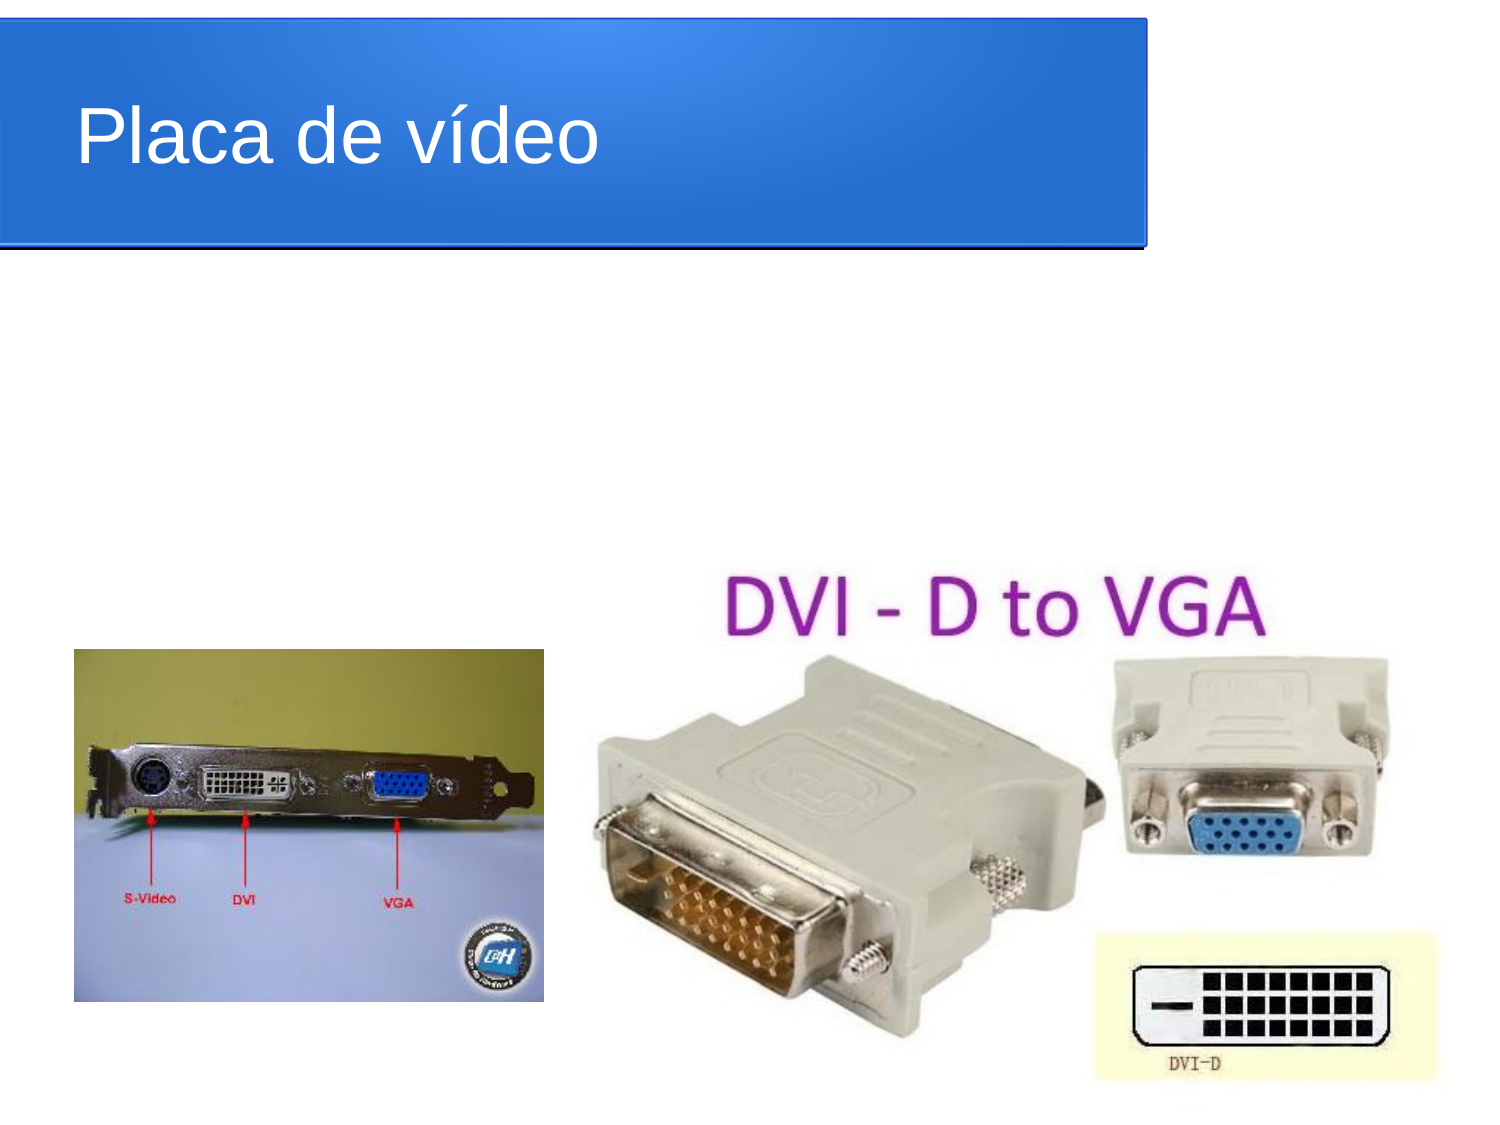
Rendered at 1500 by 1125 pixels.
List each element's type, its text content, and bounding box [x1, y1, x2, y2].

picture [74, 543, 1489, 1116]
title Placa de vídeo [75, 42, 1120, 229]
